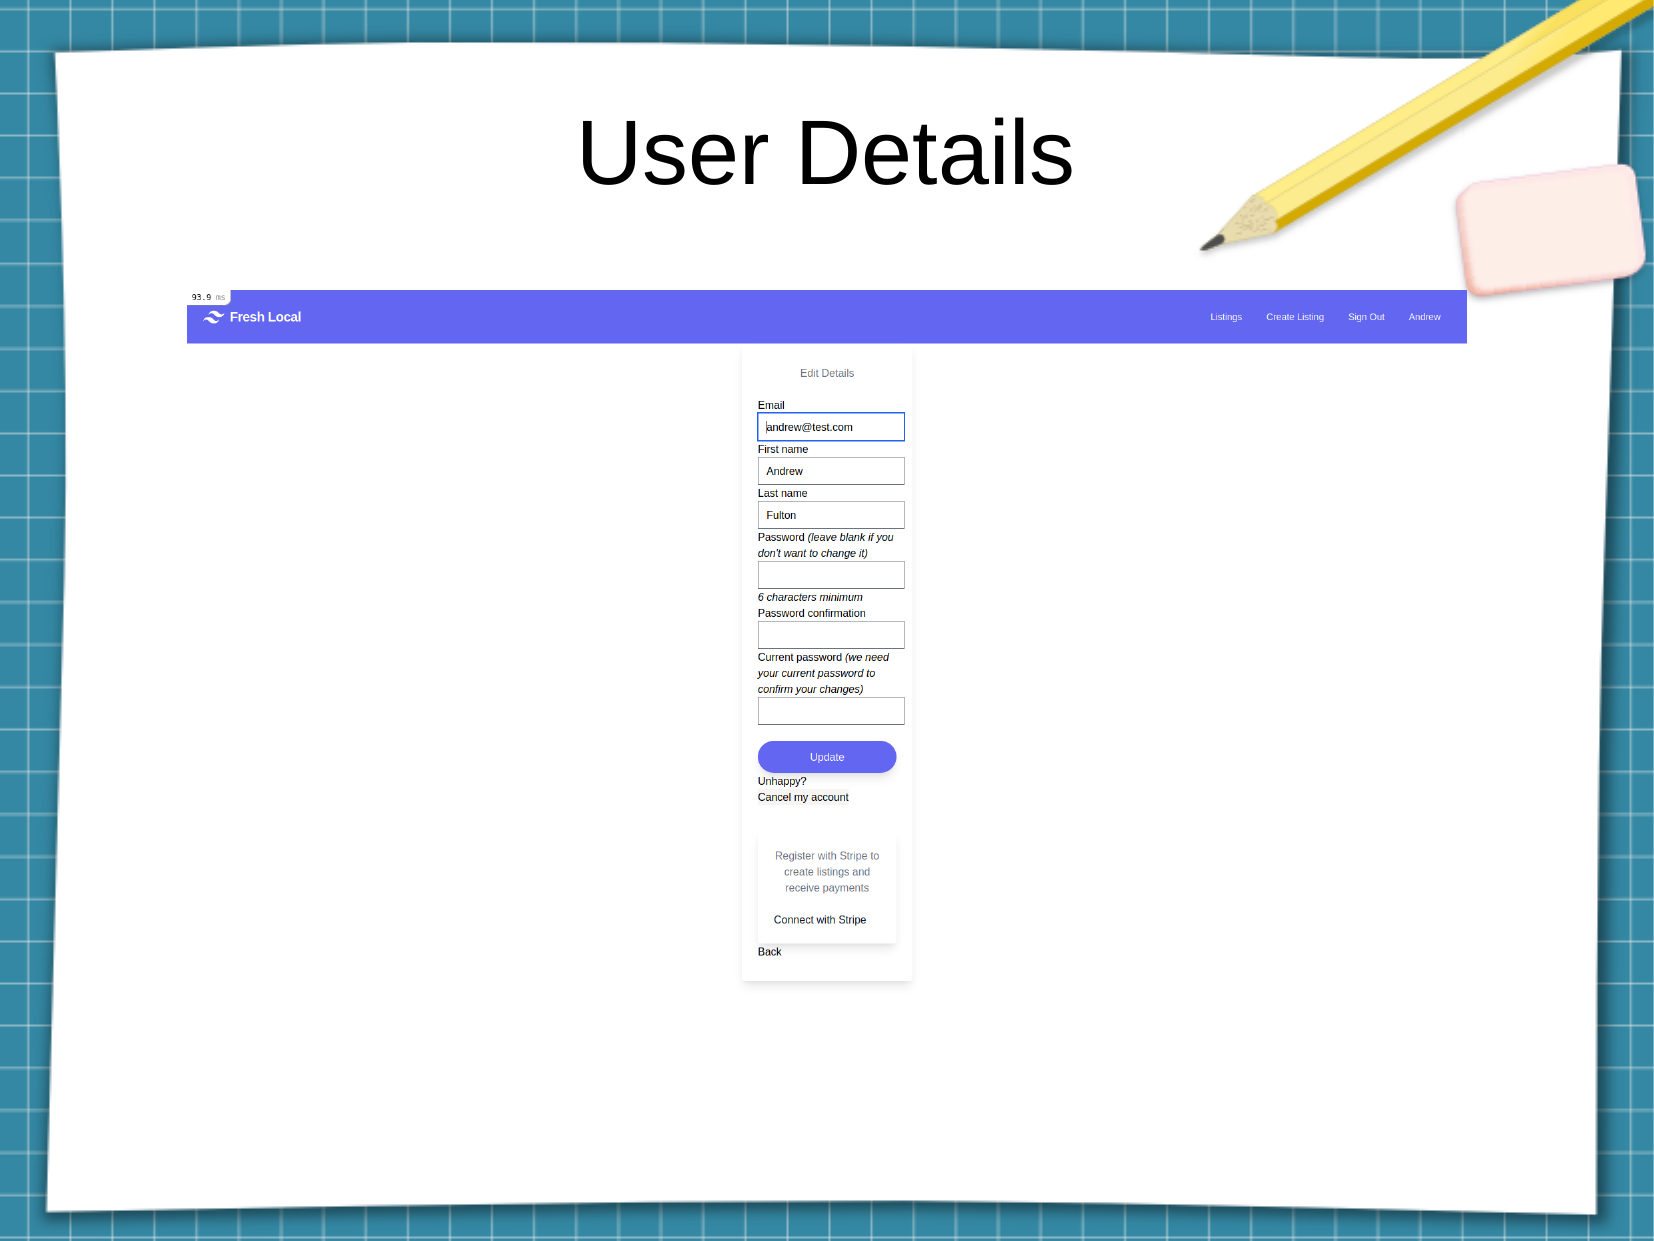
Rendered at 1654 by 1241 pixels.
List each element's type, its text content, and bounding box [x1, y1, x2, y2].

title User Details [82, 49, 1571, 257]
picture [0, 0, 1654, 1241]
